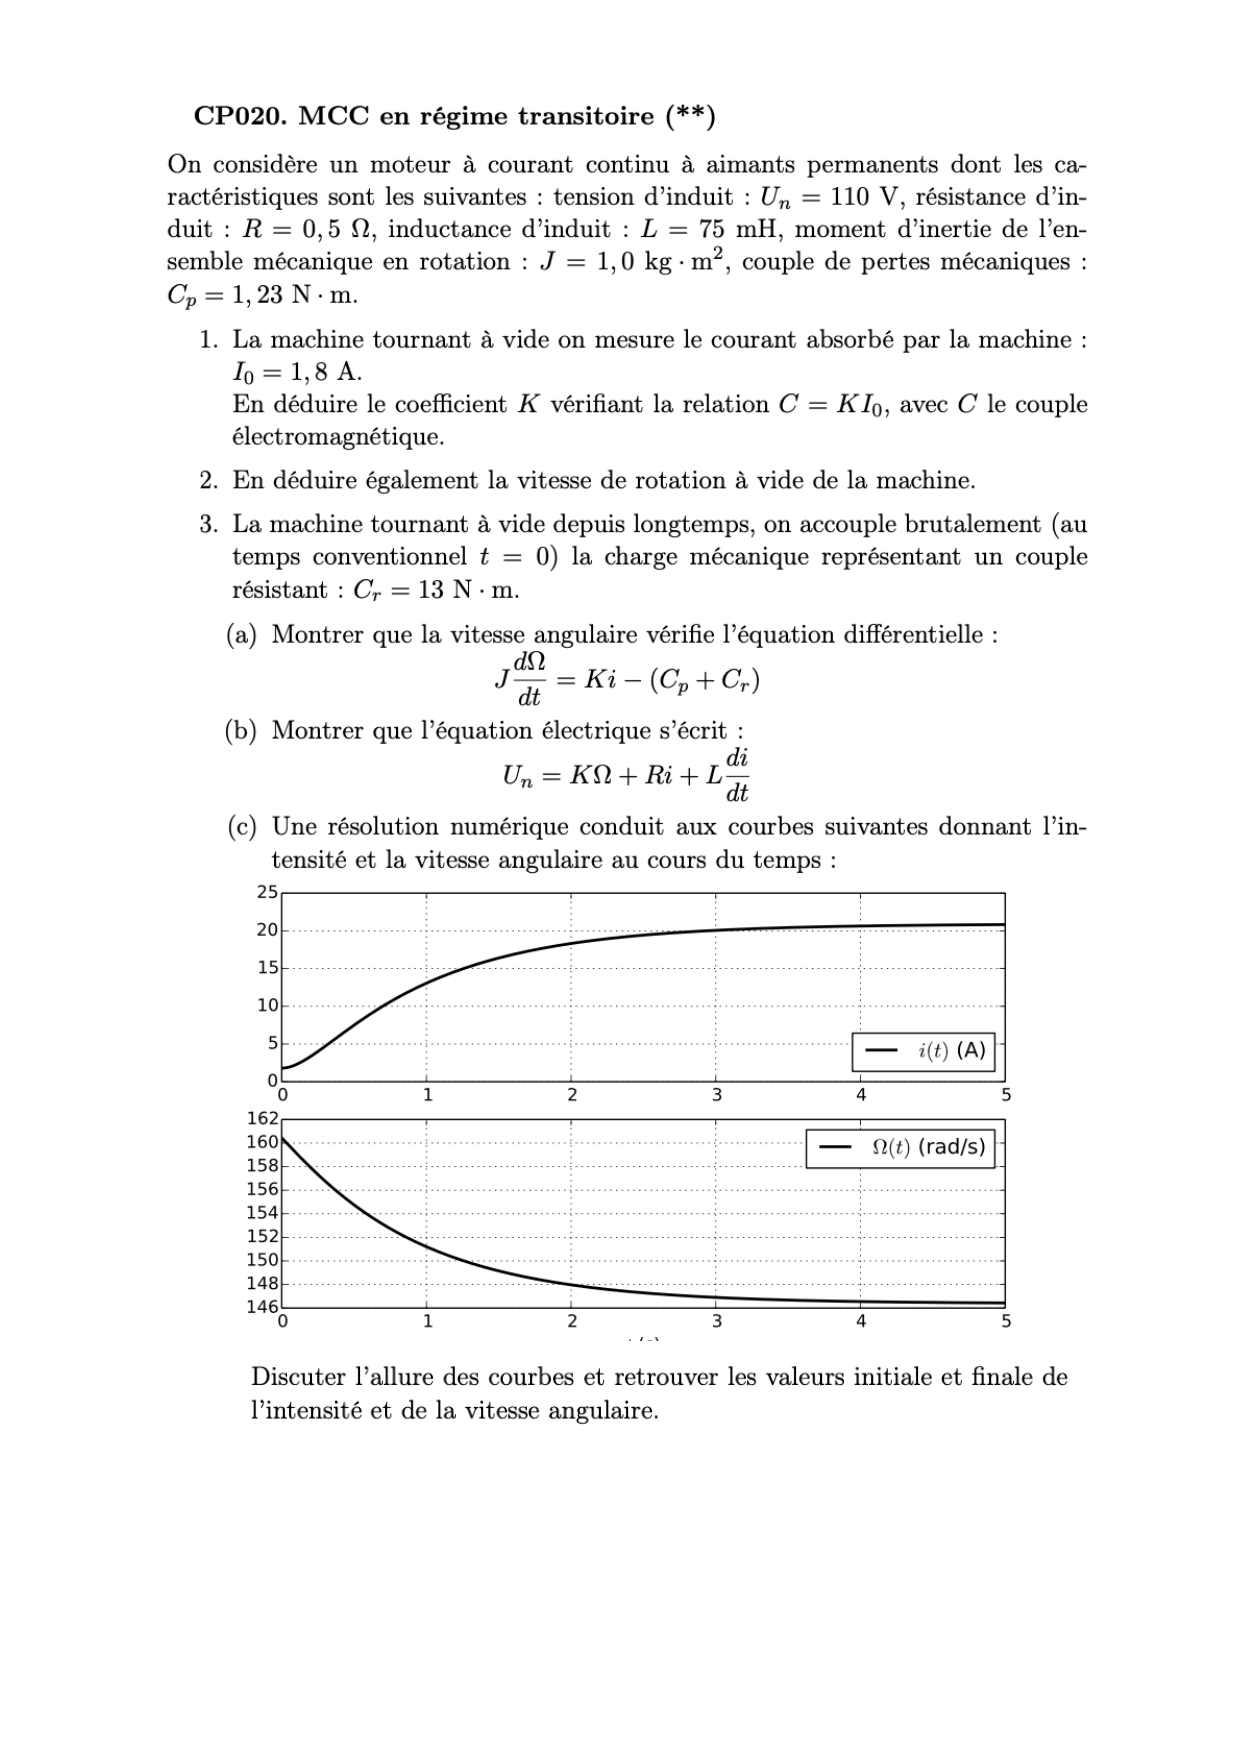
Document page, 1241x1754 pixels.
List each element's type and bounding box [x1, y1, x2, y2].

picture [141, 88, 1130, 1450]
